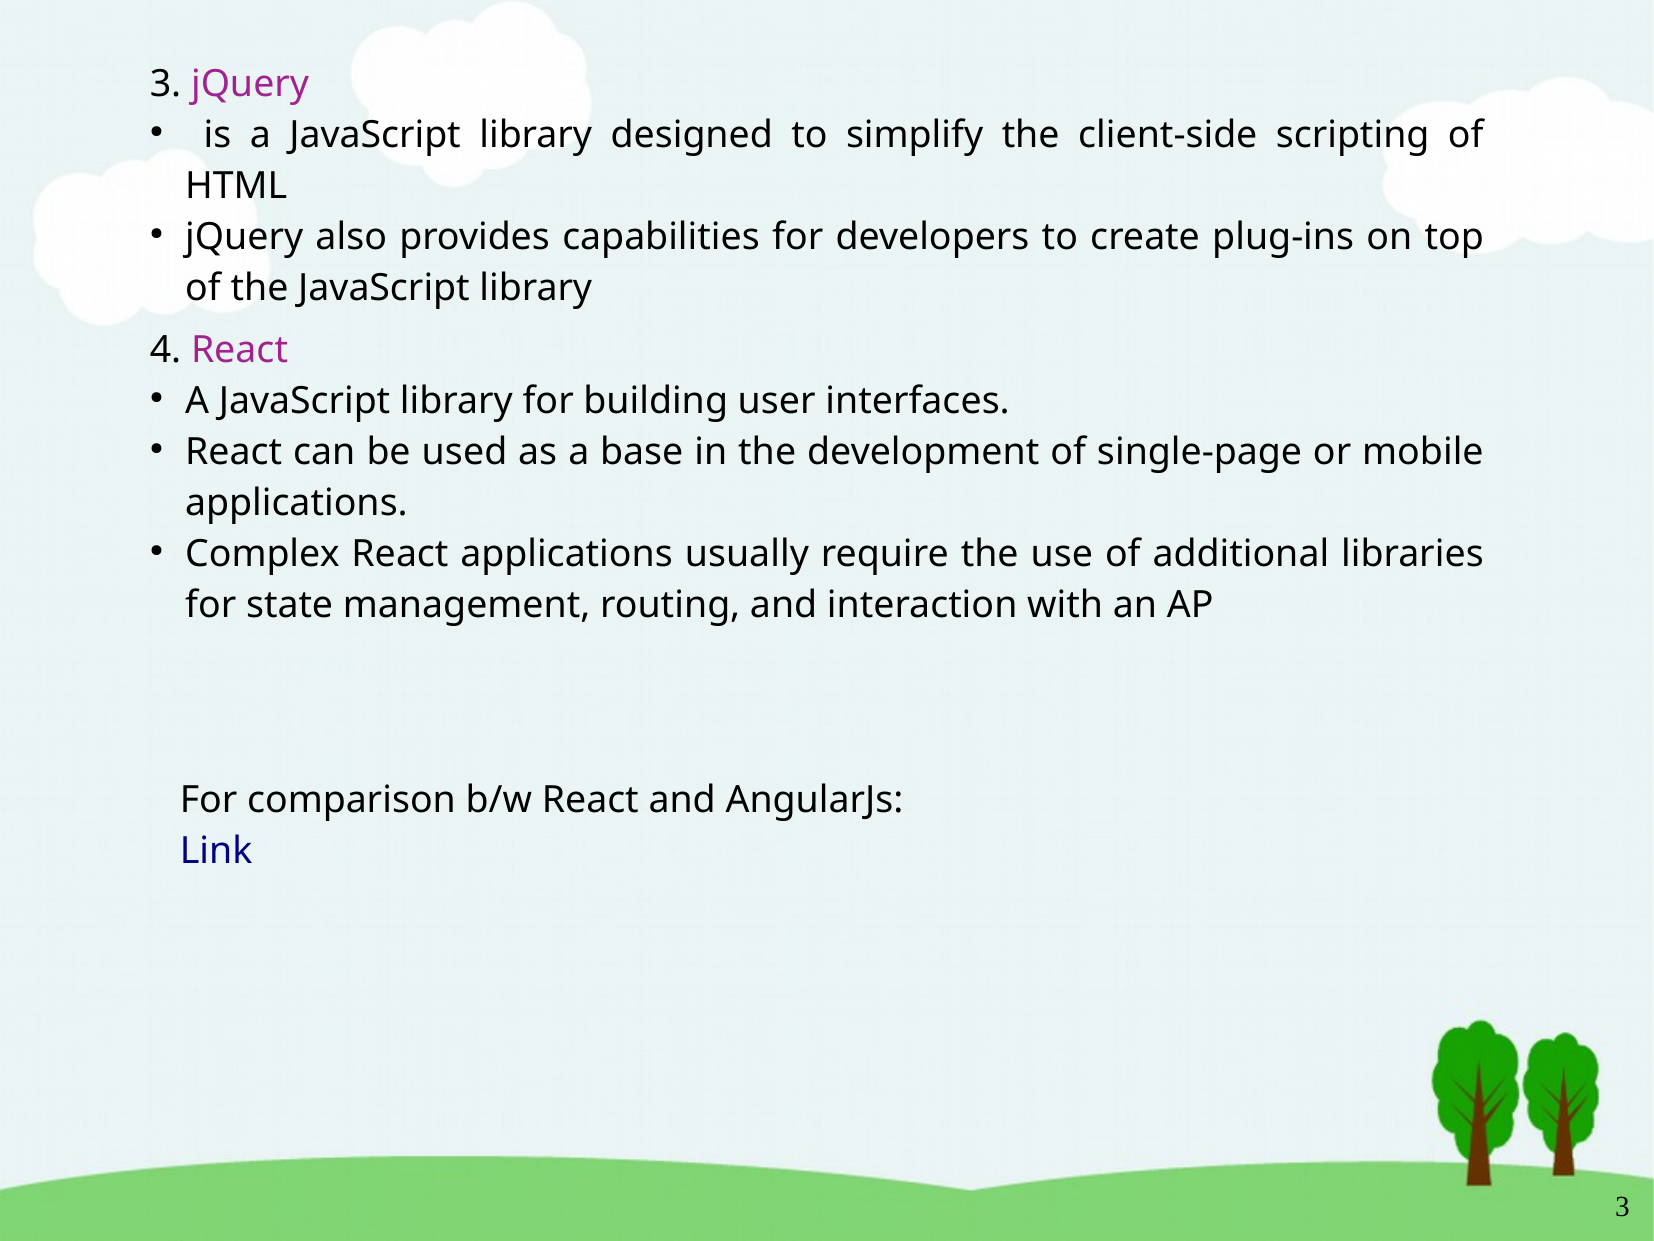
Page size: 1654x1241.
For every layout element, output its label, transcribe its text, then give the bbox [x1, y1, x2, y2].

text_box 4. React A JavaScript library for building user interfaces. React can be used as a base in the development of single-page or mobile applications. Complex React applications usually require the use of additional libraries for state management, routing, and interaction with an AP [135, 315, 1501, 578]
text_box For comparison b/w React and AngularJs: Link [165, 765, 1501, 863]
picture [0, 0, 1654, 1241]
text_box 3. jQuery is a JavaScript library designed to simplify the client-side scripting of HTML jQuery also provides capabilities for developers to create plug-ins on top of the JavaScript library [135, 48, 1501, 229]
